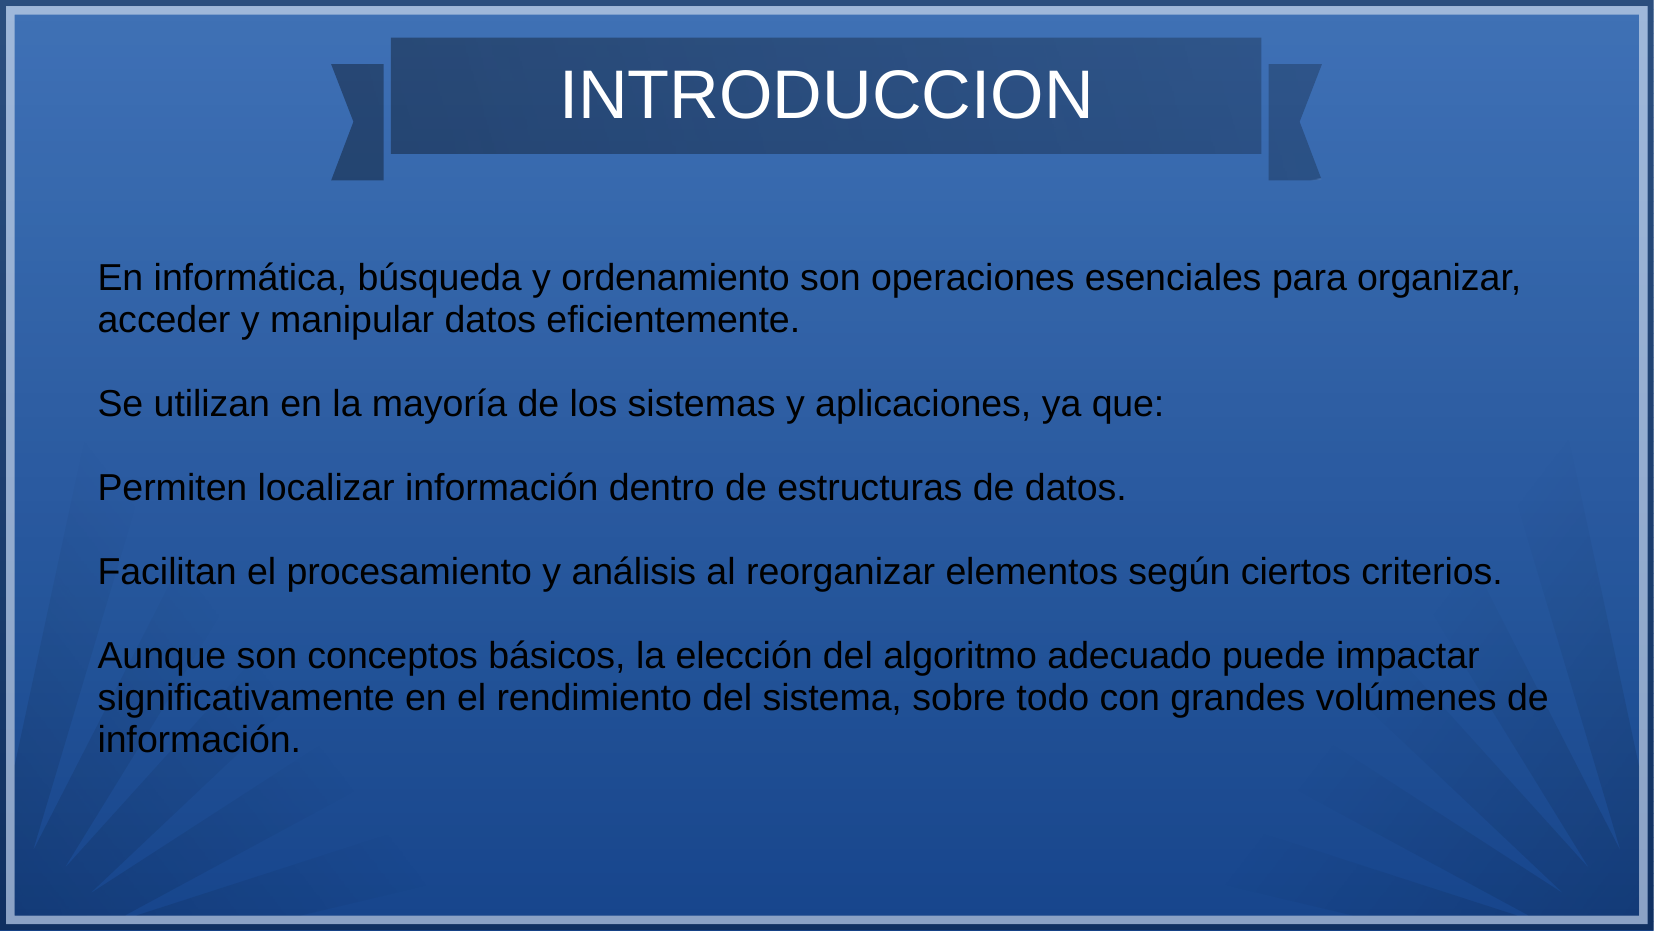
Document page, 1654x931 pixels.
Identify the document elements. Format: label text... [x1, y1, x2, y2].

title INTRODUCCION [389, 35, 1264, 154]
text_box En informática, búsqueda y ordenamiento son operaciones esenciales para organizar, acceder y manipular datos eficientemente. Se utilizan en la mayoría de los sistemas y aplicaciones, ya que: Permiten localizar información dentro de estructuras de datos. Facilitan el procesamiento y análisis al reorganizar elementos según ciertos criterios. Aunque son conceptos básicos, la elección del algoritmo adecuado puede impactar significativamente en el rendimiento del sistema, sobre todo con grandes volúmenes de información. [82, 248, 1571, 768]
